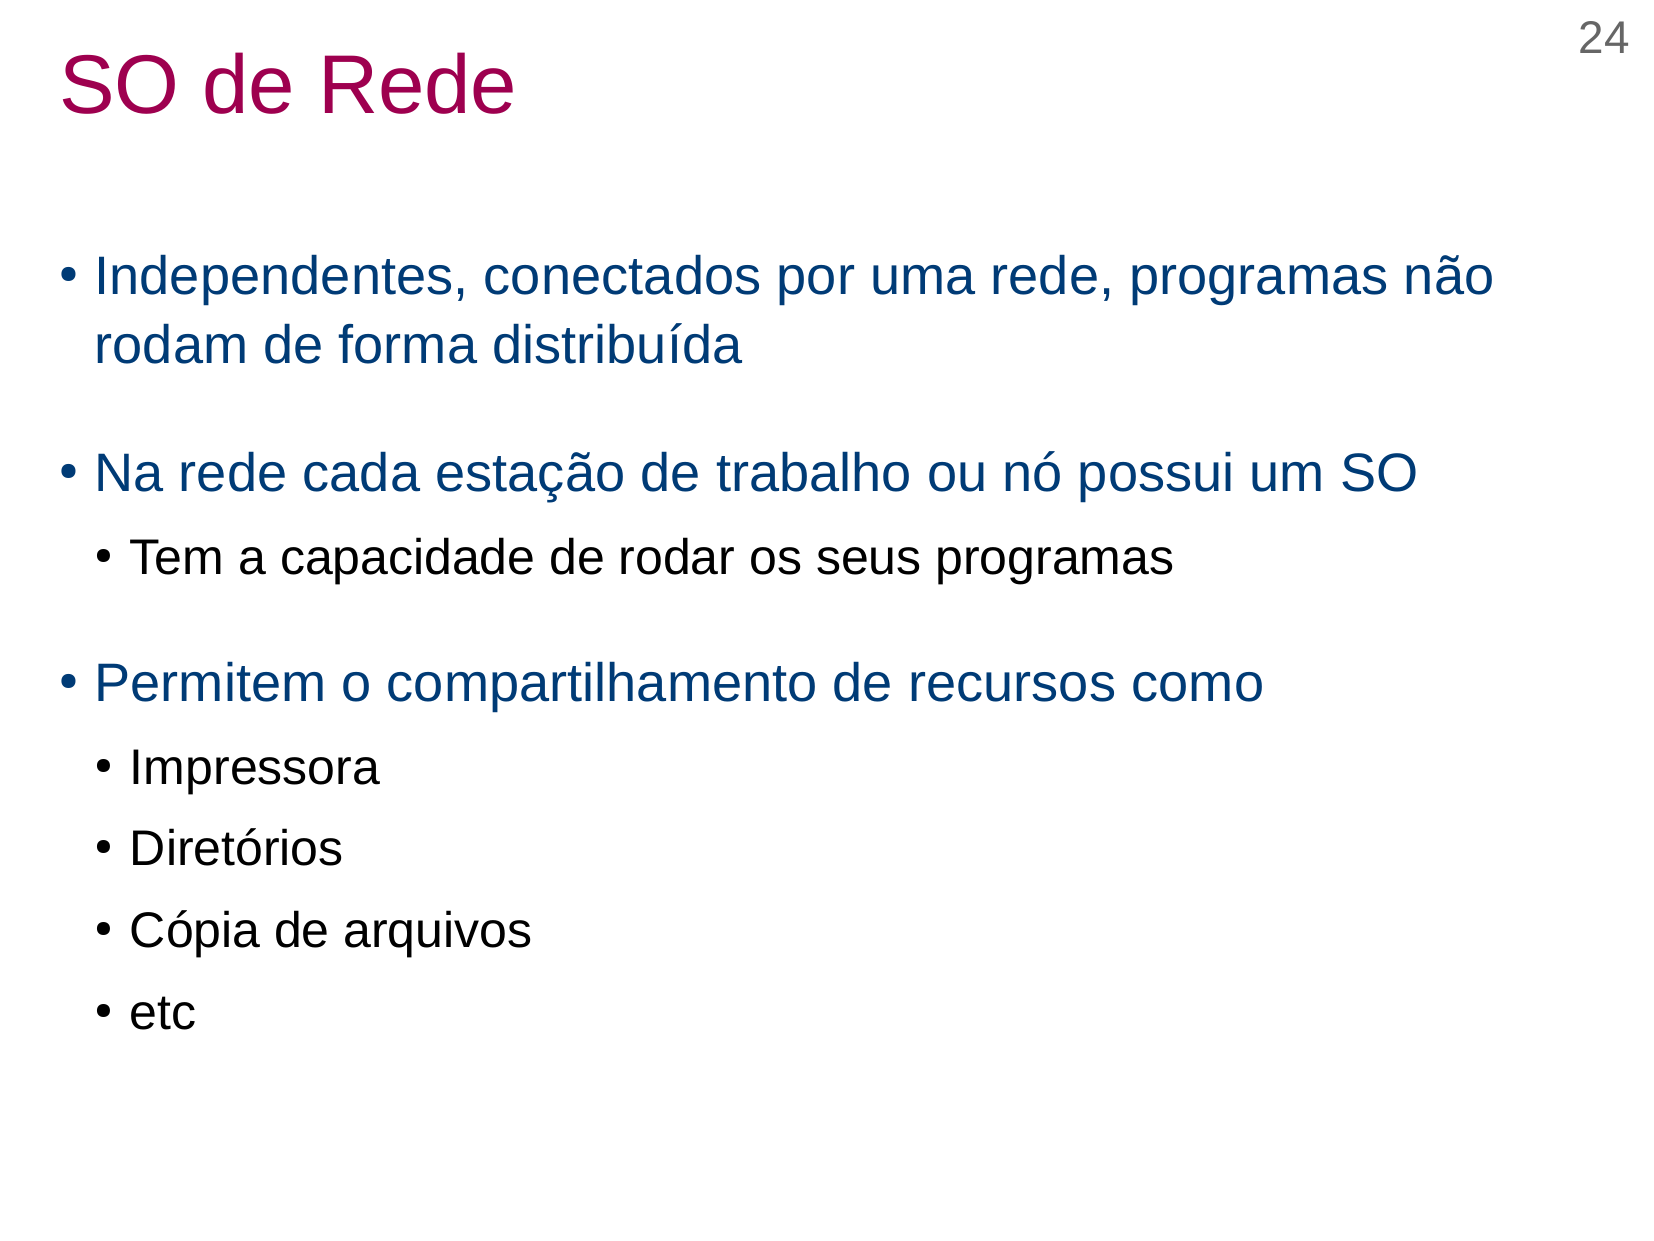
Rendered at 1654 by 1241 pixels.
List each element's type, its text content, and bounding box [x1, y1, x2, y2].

title SO de Rede [59, 29, 1595, 148]
list Independentes, conectados por uma rede, programas não rodam de forma distribuída Na rede cada estação de trabalho ou nó possui um SO Tem a capacidade de rodar os seus programas Permitem o compartilhamento de recursos como Impressora Diretórios Cópia de arquivos etc [59, 236, 1595, 1211]
